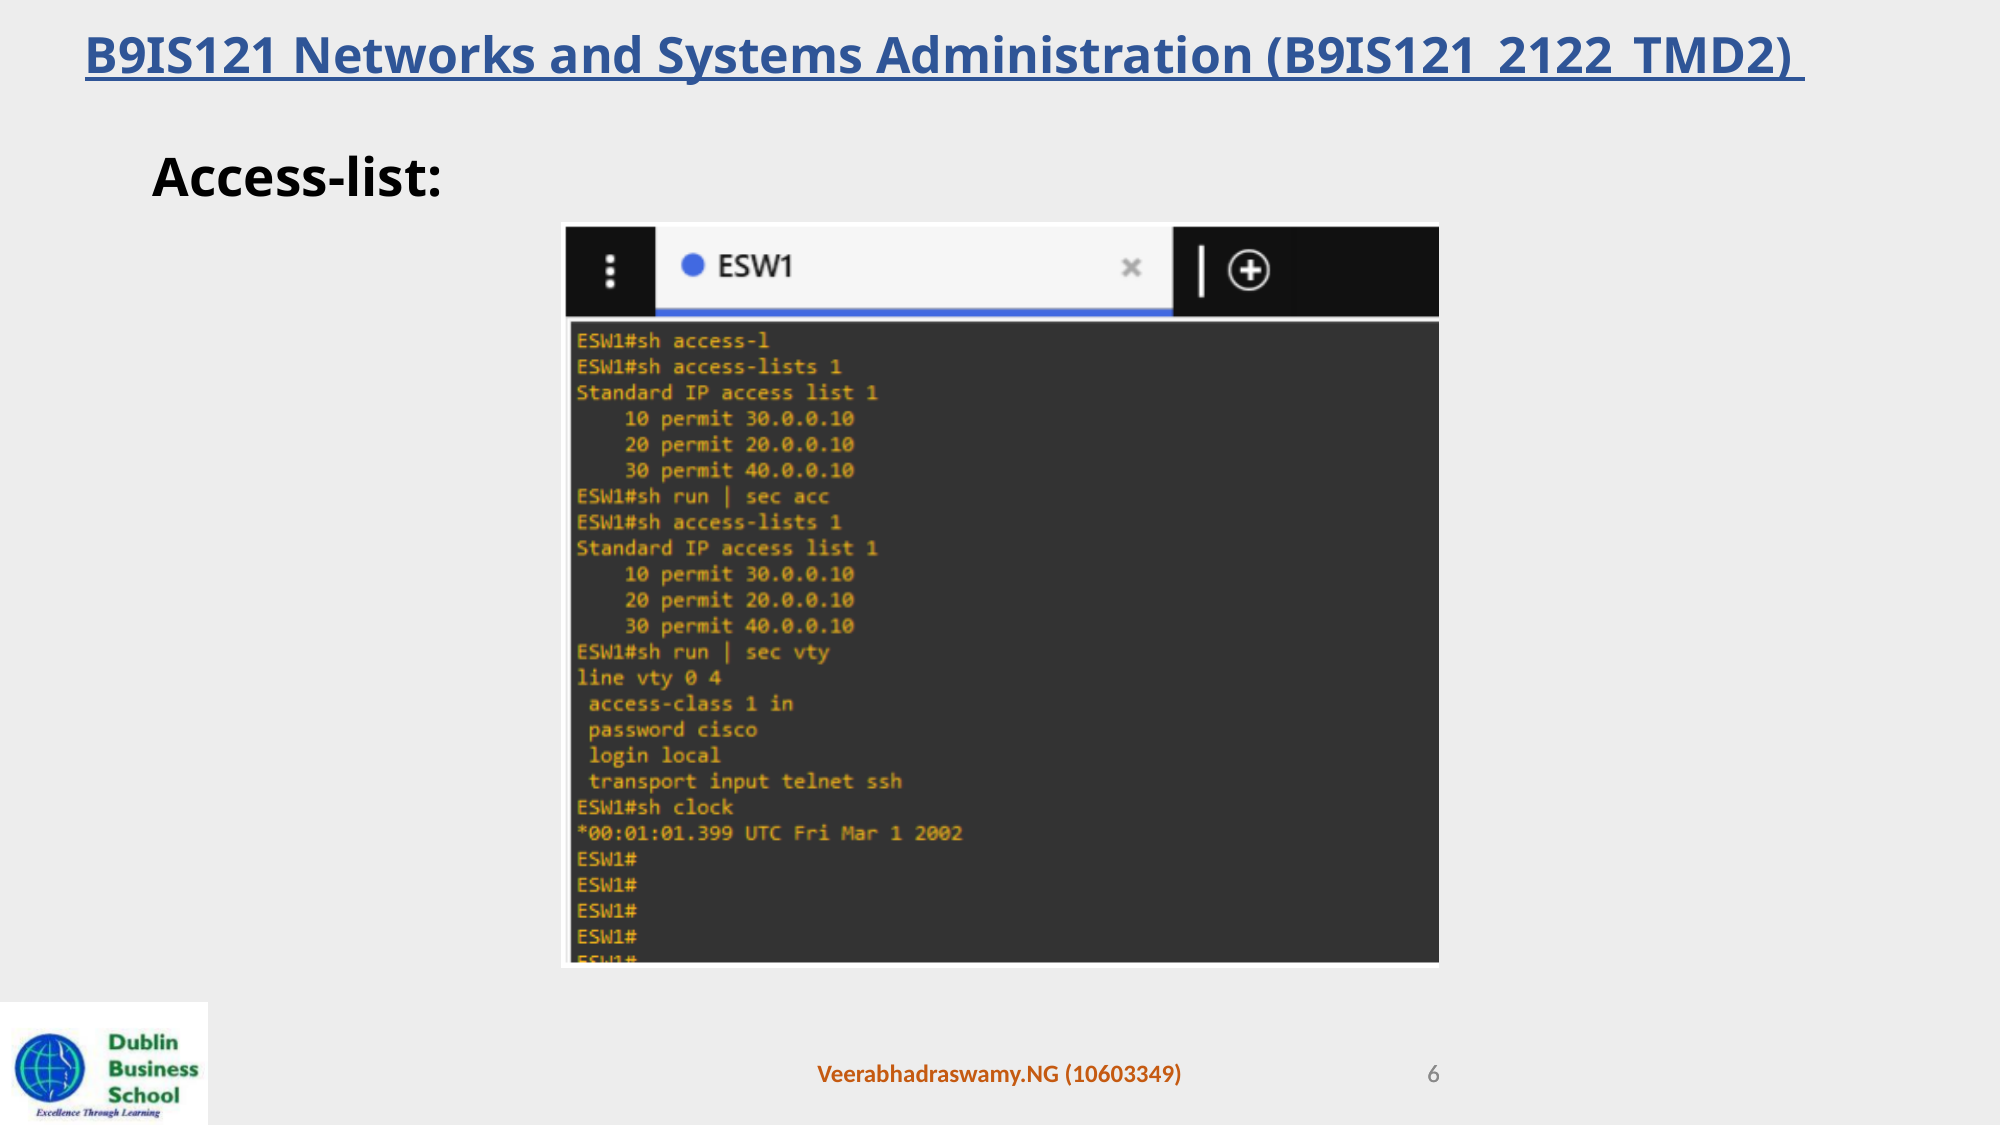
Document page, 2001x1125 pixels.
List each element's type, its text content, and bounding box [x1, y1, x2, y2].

picture [561, 222, 1439, 968]
title Access-list: [137, 142, 565, 217]
text_box B9IS121 Networks and Systems Administration (B9IS121_2122_TMD2) [69, 8, 2000, 106]
text_box Veerabhadraswamy.NG (10603349) [662, 1042, 1338, 1103]
text_box [1412, 1042, 1863, 1103]
picture [0, 1002, 208, 1125]
